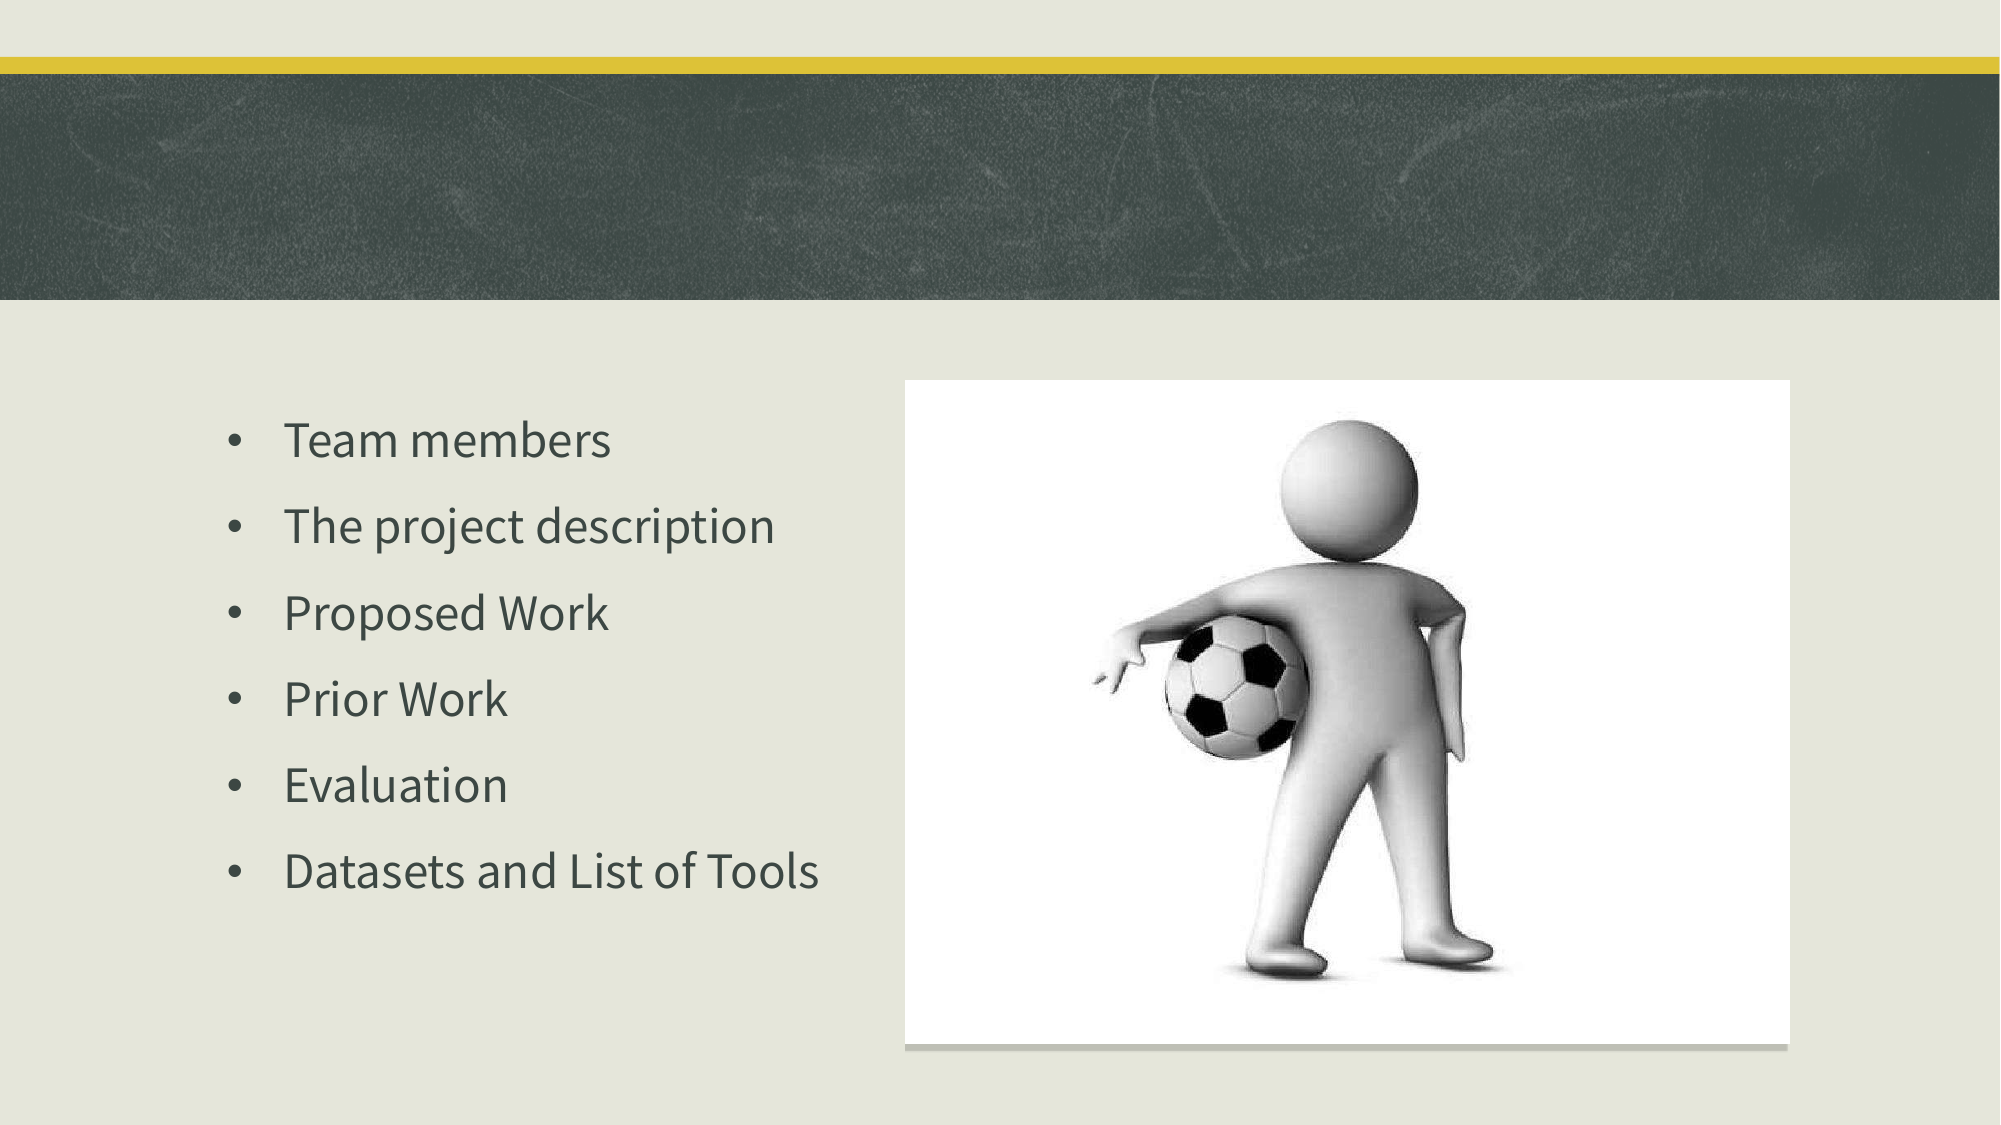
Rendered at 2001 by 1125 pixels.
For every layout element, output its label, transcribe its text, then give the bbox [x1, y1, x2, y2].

picture [905, 380, 1790, 1044]
picture [0, 74, 2000, 300]
list Team members The project description Proposed Work Prior Work Evaluation Datasets and List of Tools [211, 404, 884, 1014]
